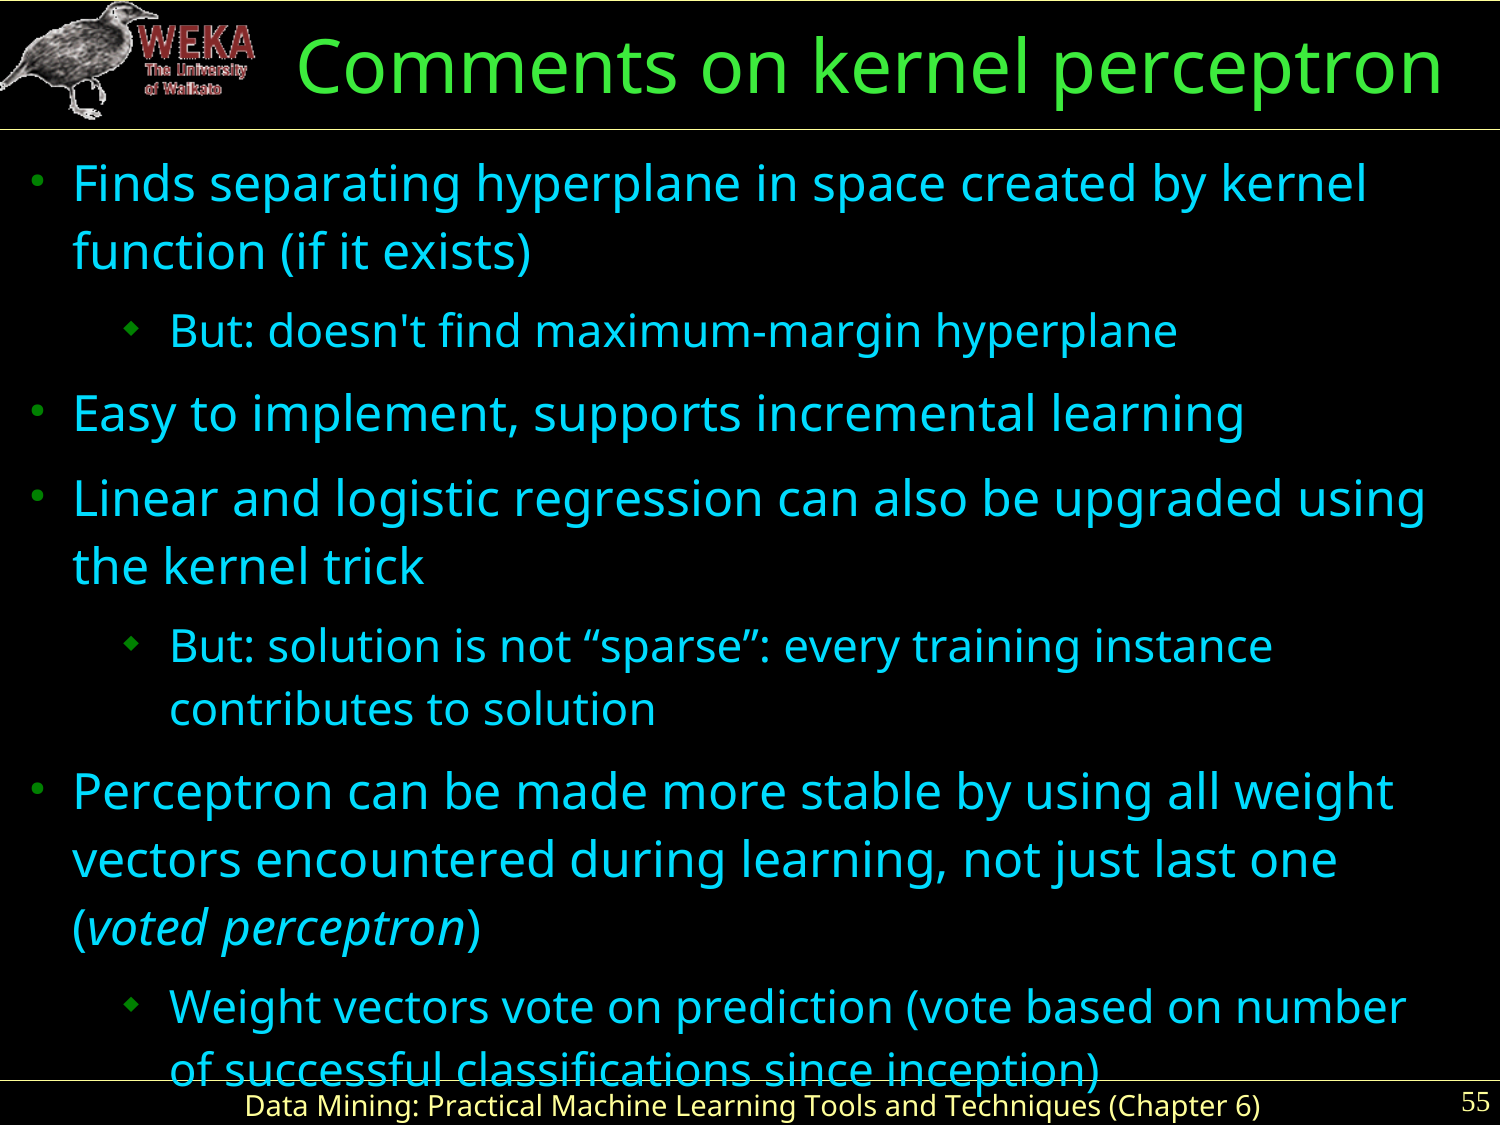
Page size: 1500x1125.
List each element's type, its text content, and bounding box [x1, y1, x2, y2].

title Comments on kernel perceptron [295, 0, 1486, 159]
picture [0, 1, 266, 129]
list Finds separating hyperplane in space created by kernel function (if it exists) But: doesn't find maximum-margin hyperplane Easy to implement, supports incremental learning Linear and logistic regression can also be upgraded using the kernel trick But: solution is not “sparse”: every training instance contributes to solution Perceptron can be made more stable by using all weight vectors encountered during learning, not just last one (voted perceptron) Weight vectors vote on prediction (vote based on number of successful classifications since inception) [29, 147, 1463, 1064]
